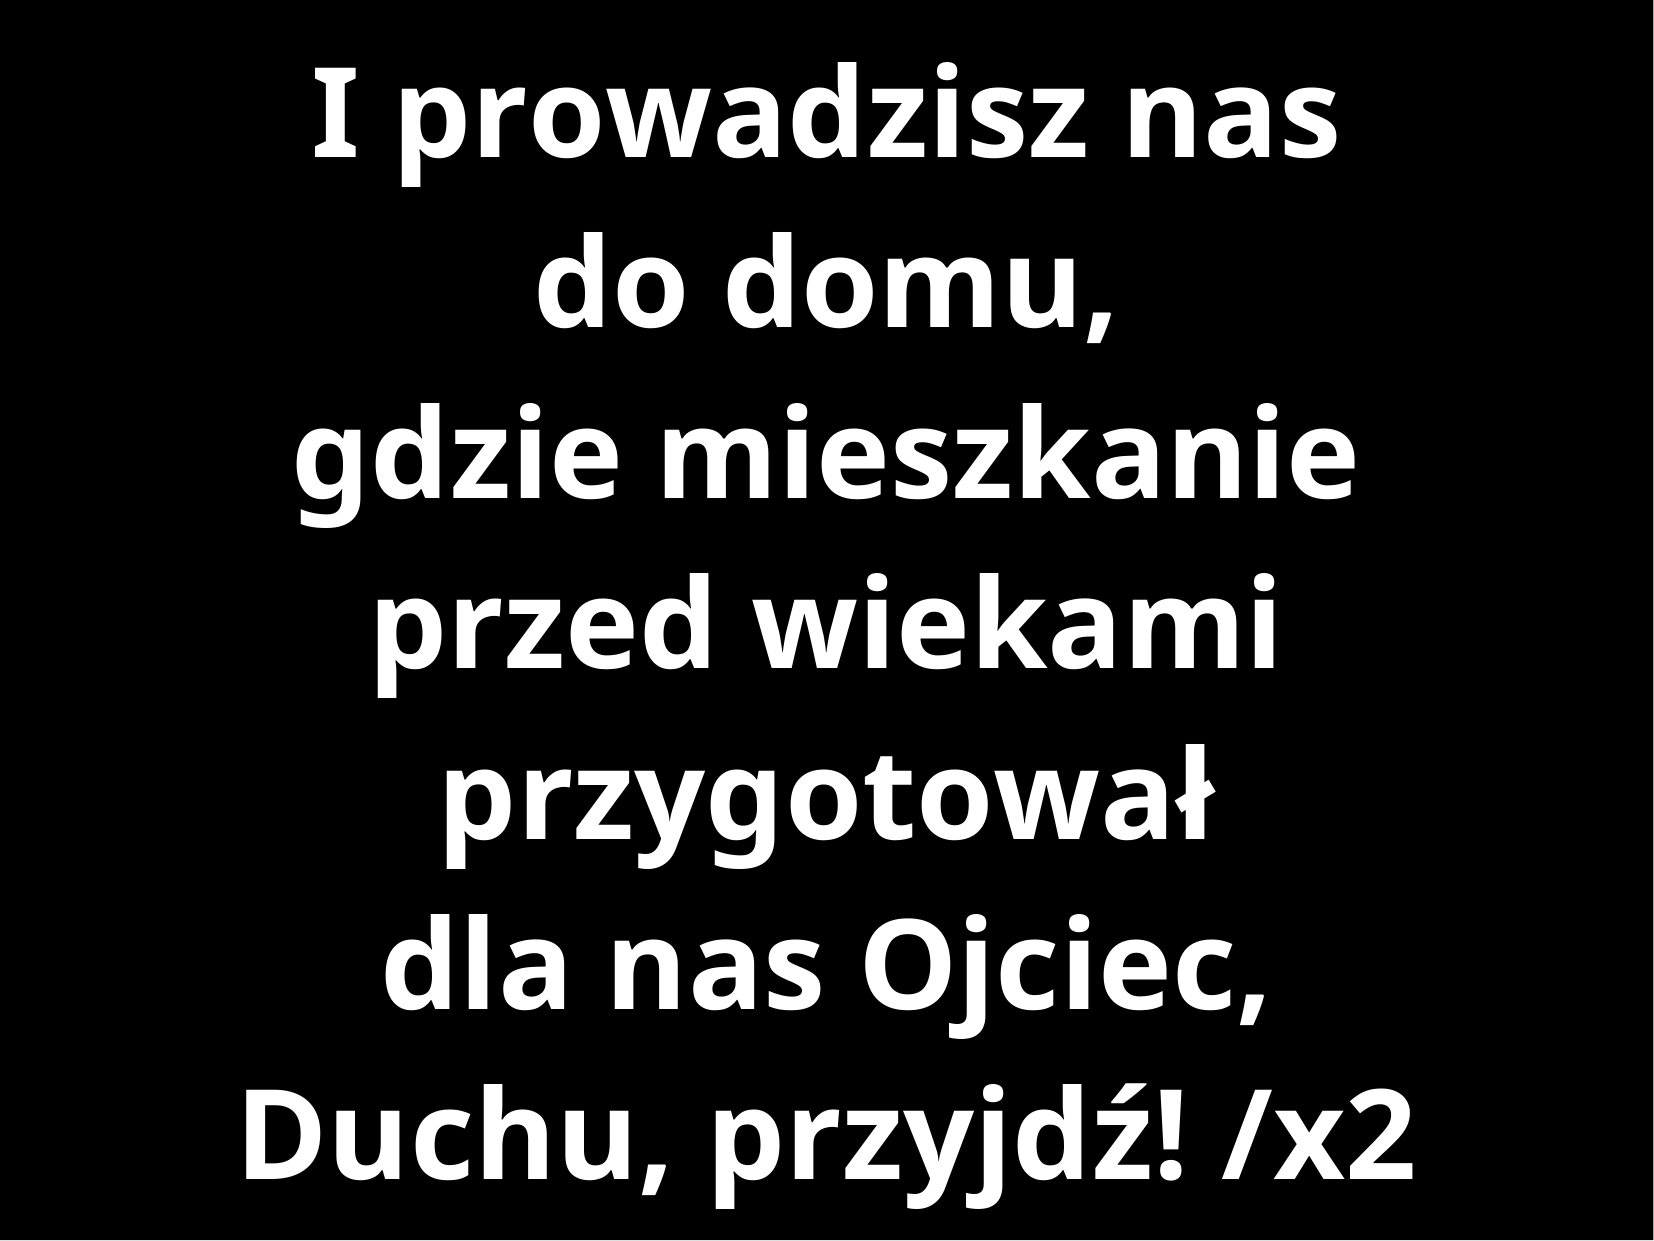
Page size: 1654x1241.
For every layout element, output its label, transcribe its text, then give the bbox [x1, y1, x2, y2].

title I prowadzisz nas do domu, gdzie mieszkanie przed wiekami przygotował dla nas Ojciec, Duchu, przyjdź! /x2 [0, 0, 1654, 1241]
